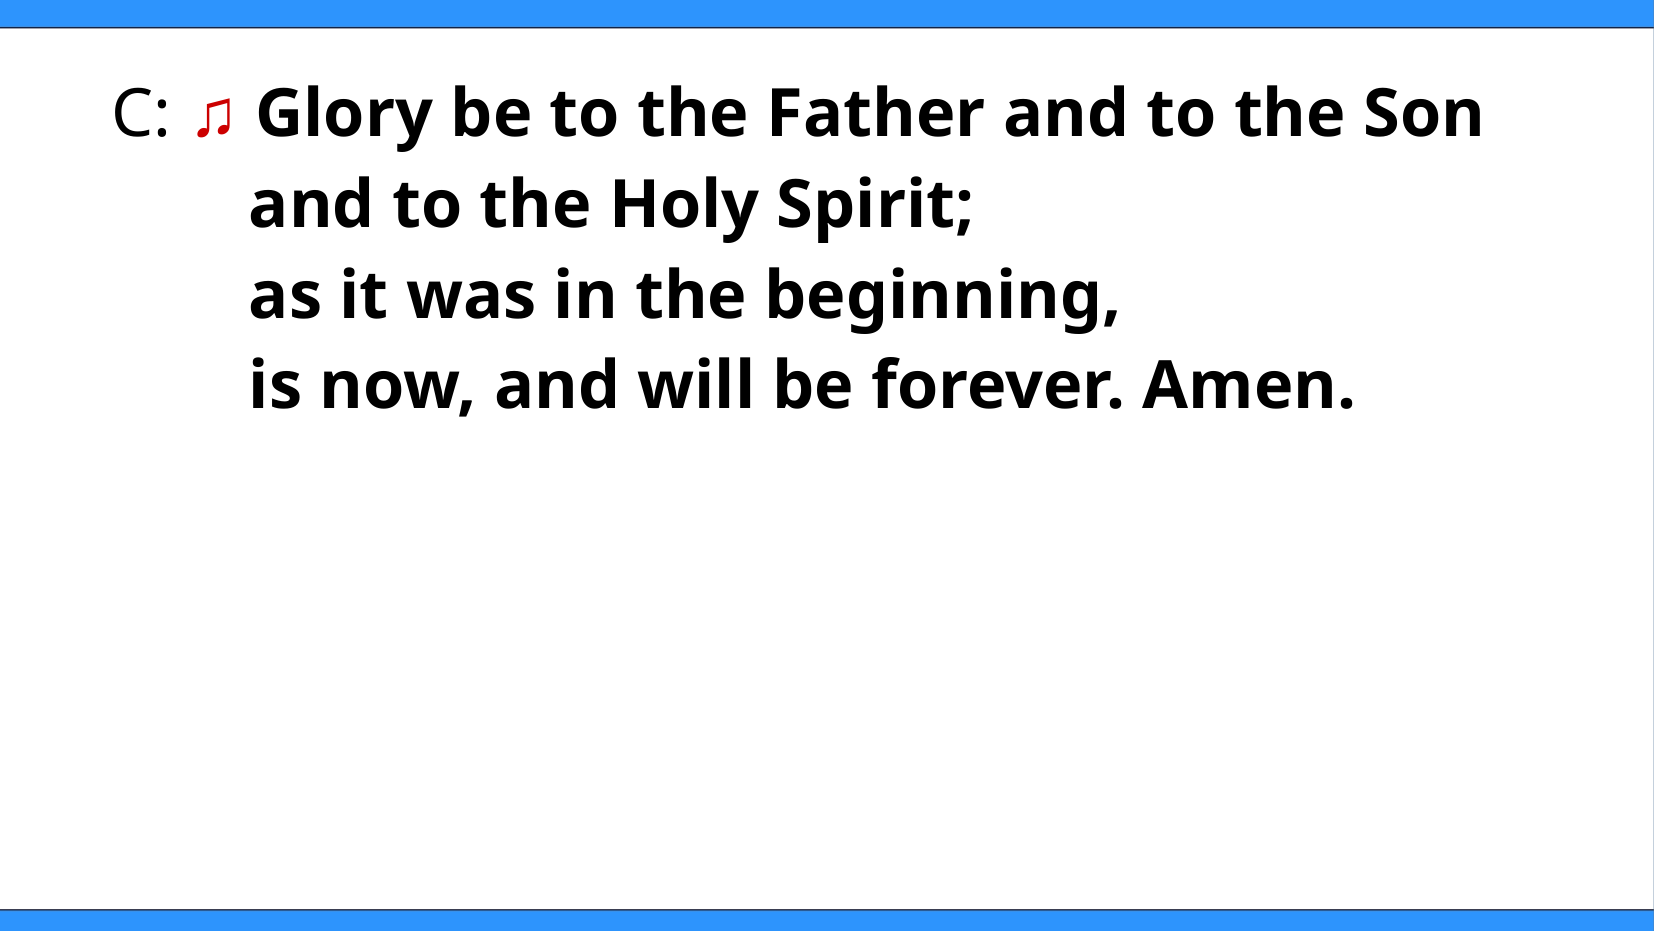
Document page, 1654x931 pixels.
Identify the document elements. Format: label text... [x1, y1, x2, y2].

text_box C: ♫ Glory be to the Father and to the Son and to the Holy Spirit; as it was in the beginning, is now, and will be forever. Amen. [94, 57, 1565, 436]
picture [0, 0, 1654, 931]
